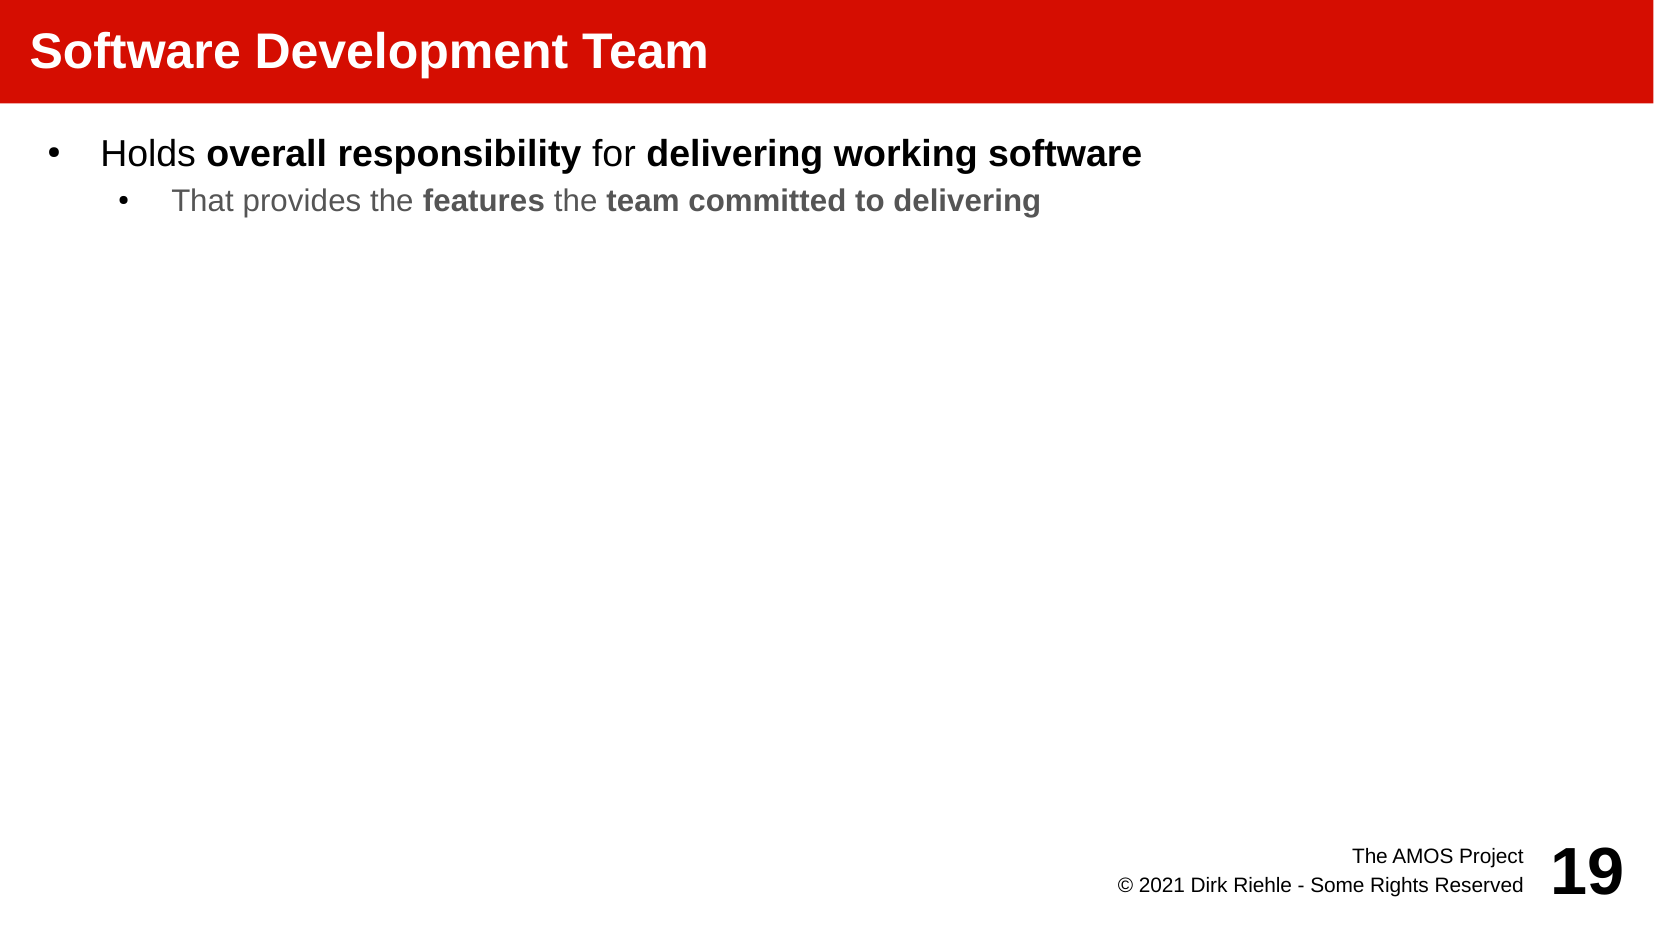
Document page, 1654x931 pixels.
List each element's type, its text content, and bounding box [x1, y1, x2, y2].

title Software Development Team [0, 0, 1654, 104]
list Holds overall responsibility for delivering working software That provides the features the team committed to delivering [29, 132, 1625, 813]
